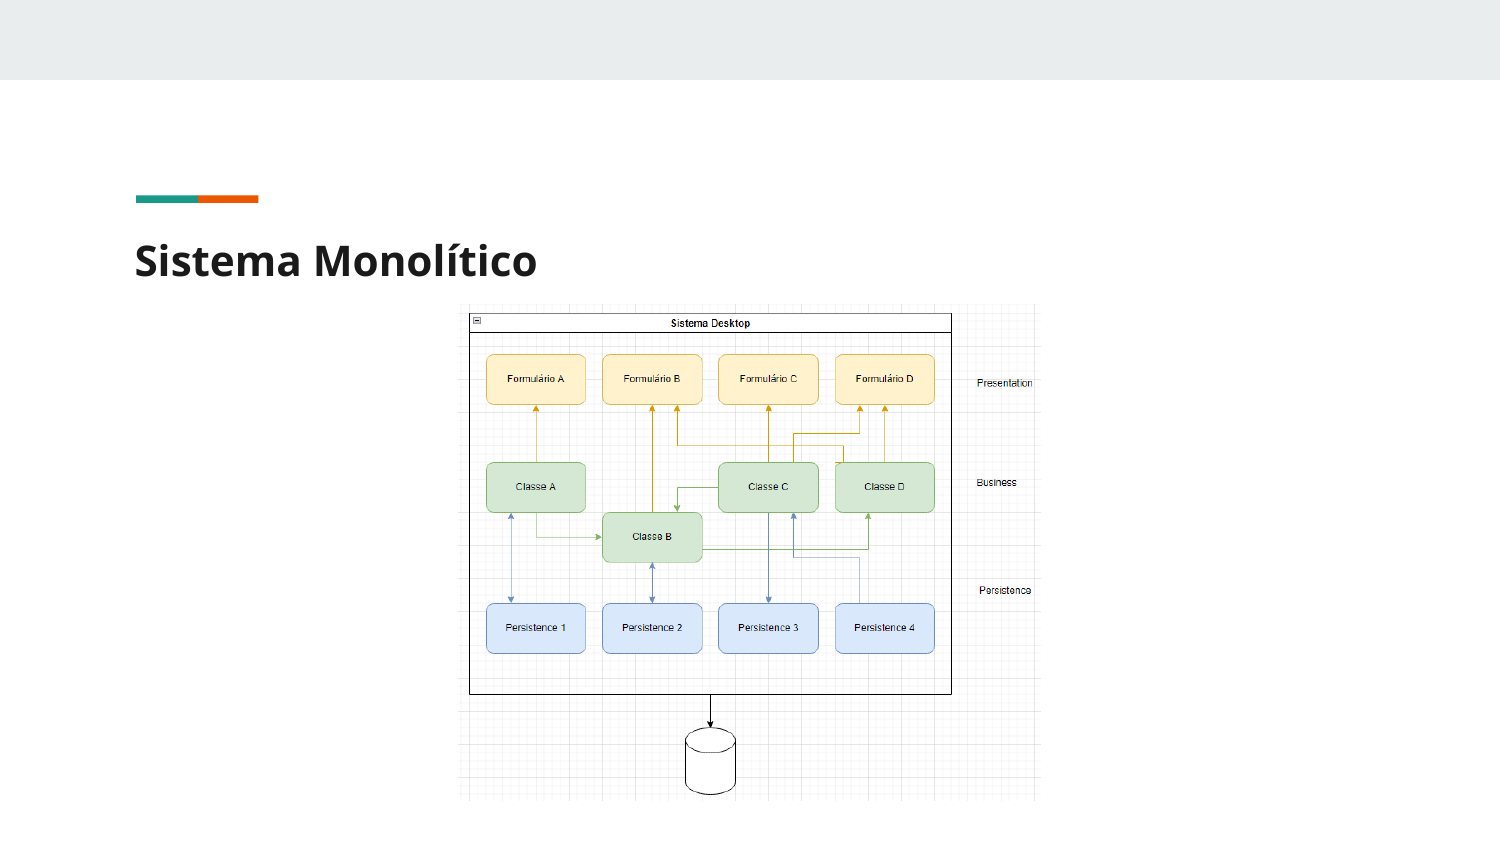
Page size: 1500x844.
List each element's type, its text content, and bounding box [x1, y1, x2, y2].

picture [458, 304, 1041, 801]
title Sistema Monolítico [119, 216, 1381, 305]
